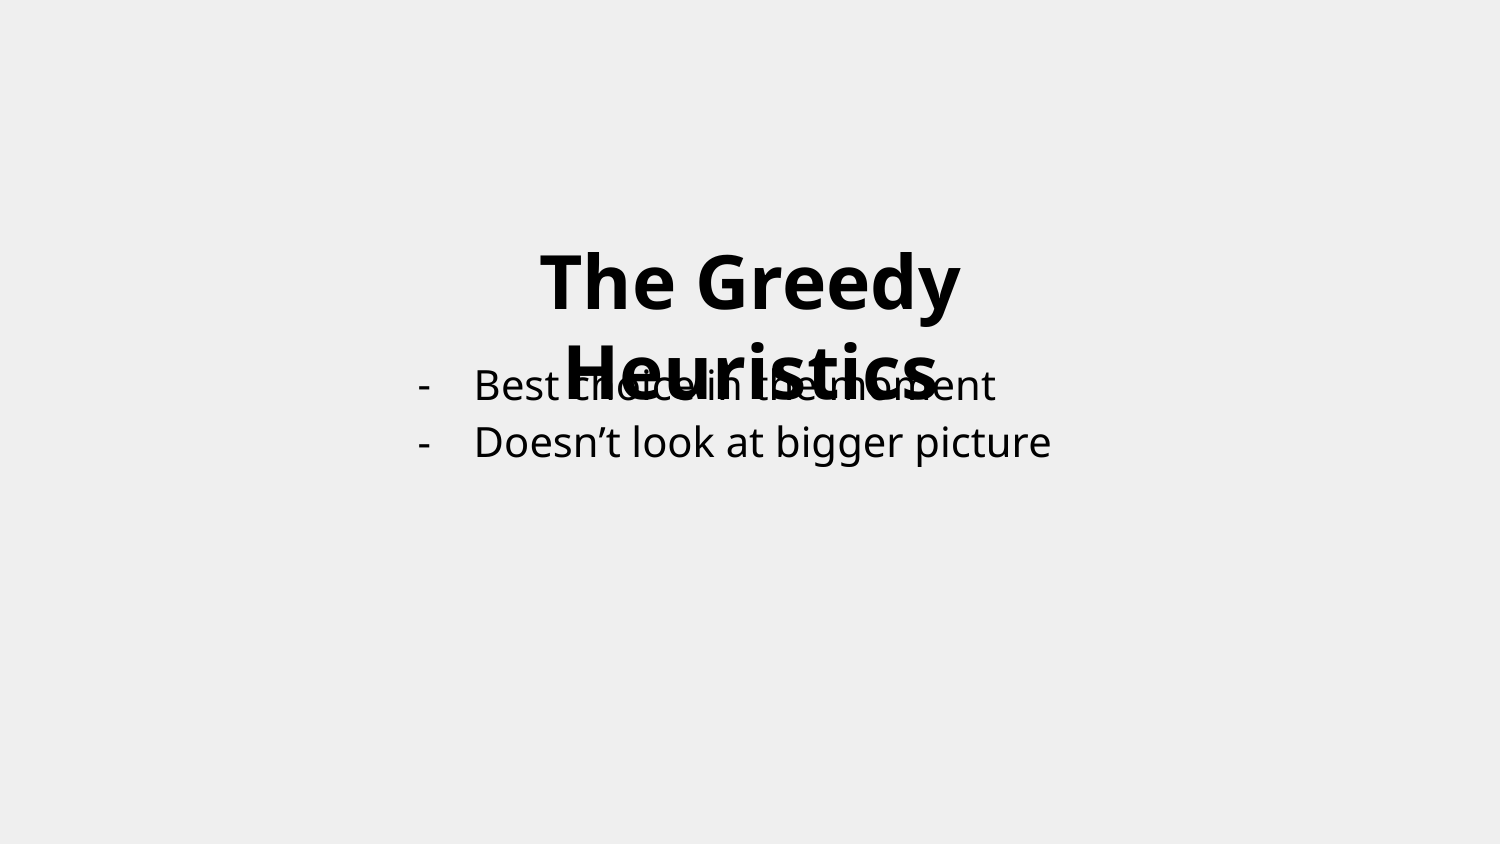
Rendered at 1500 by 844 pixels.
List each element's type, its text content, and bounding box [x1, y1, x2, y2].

list Best choice in the moment Doesn’t look at bigger picture [383, 335, 1129, 844]
title The Greedy Heuristics [337, 219, 1164, 314]
